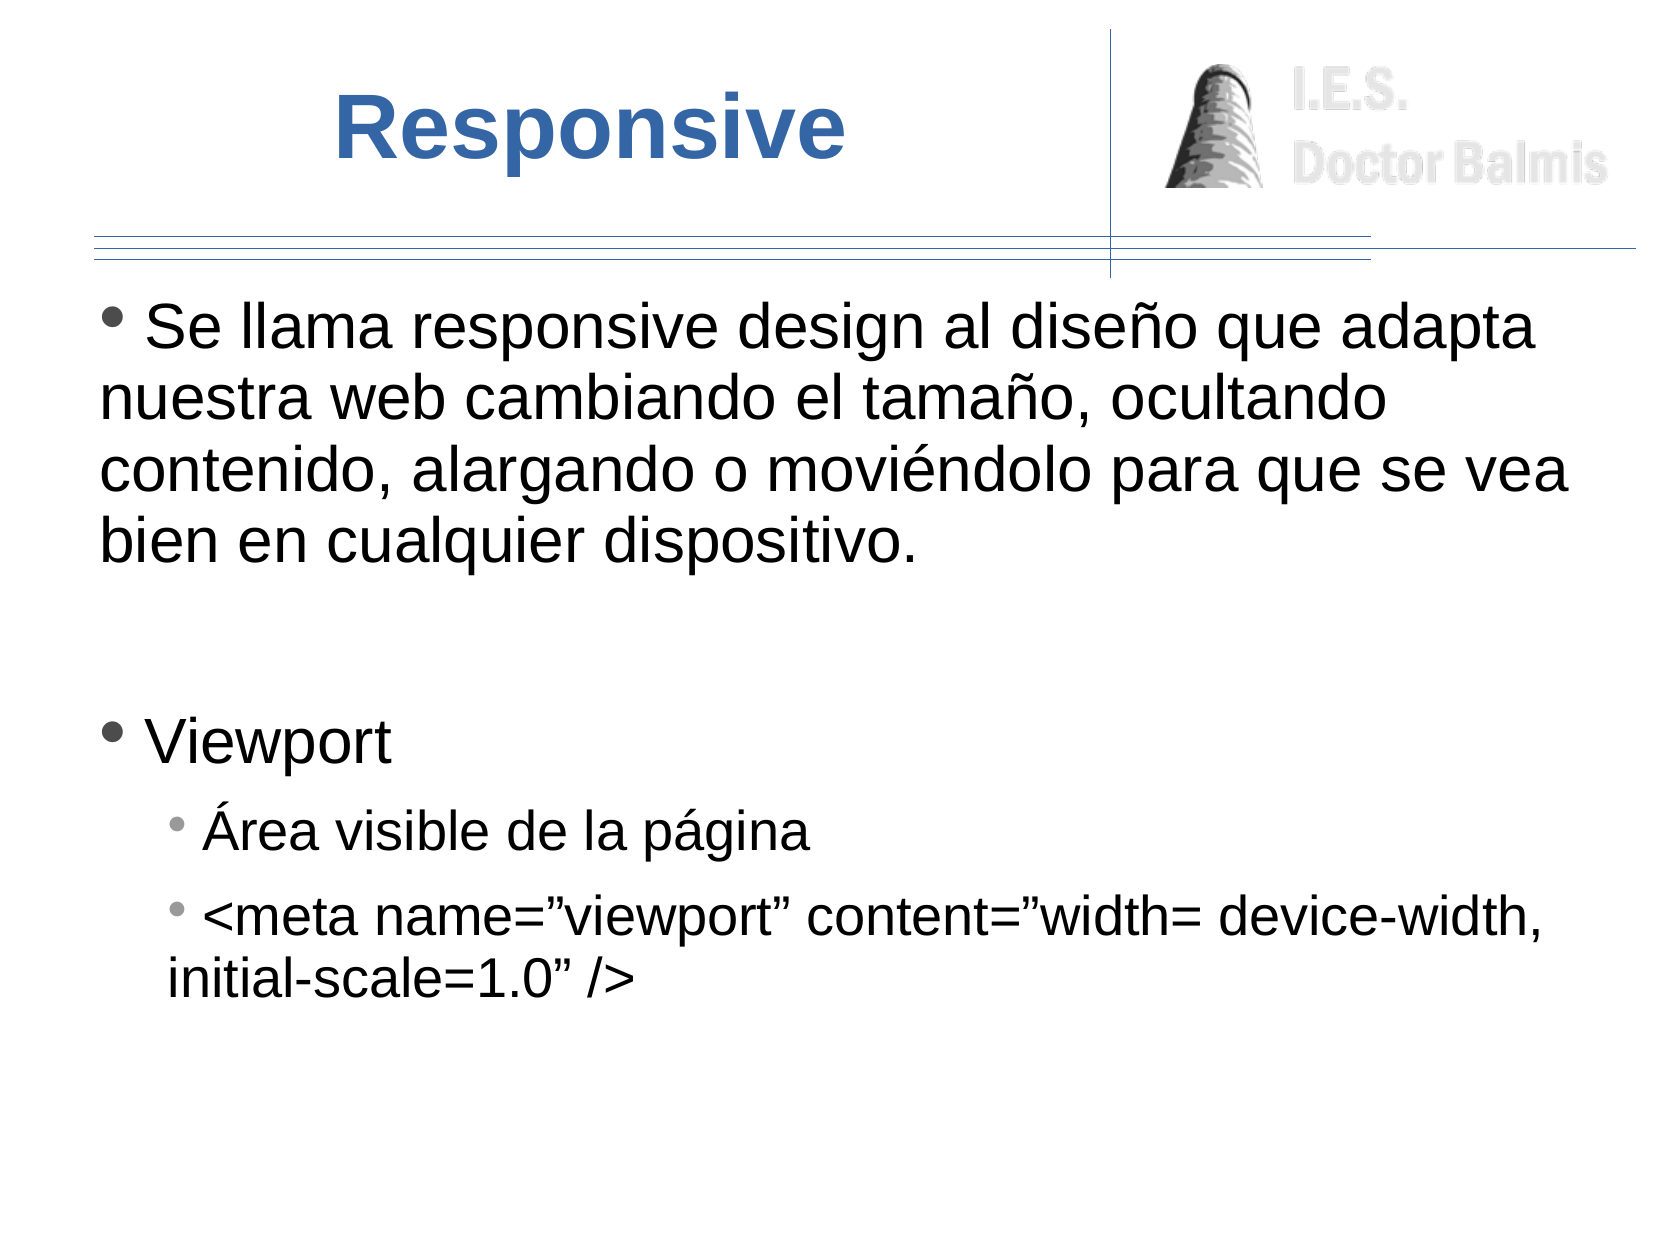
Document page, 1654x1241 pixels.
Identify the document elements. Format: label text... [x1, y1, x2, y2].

list Se llama responsive design al diseño que adapta nuestra web cambiando el tamaño, ocultando contenido, alargando o moviéndolo para que se vea bien en cualquier dispositivo. Viewport Área visible de la página <meta name=”viewport” content=”width= device-width, initial-scale=1.0” /> [82, 290, 1571, 1010]
picture [1133, 64, 1619, 188]
title Responsive [118, 23, 1063, 231]
